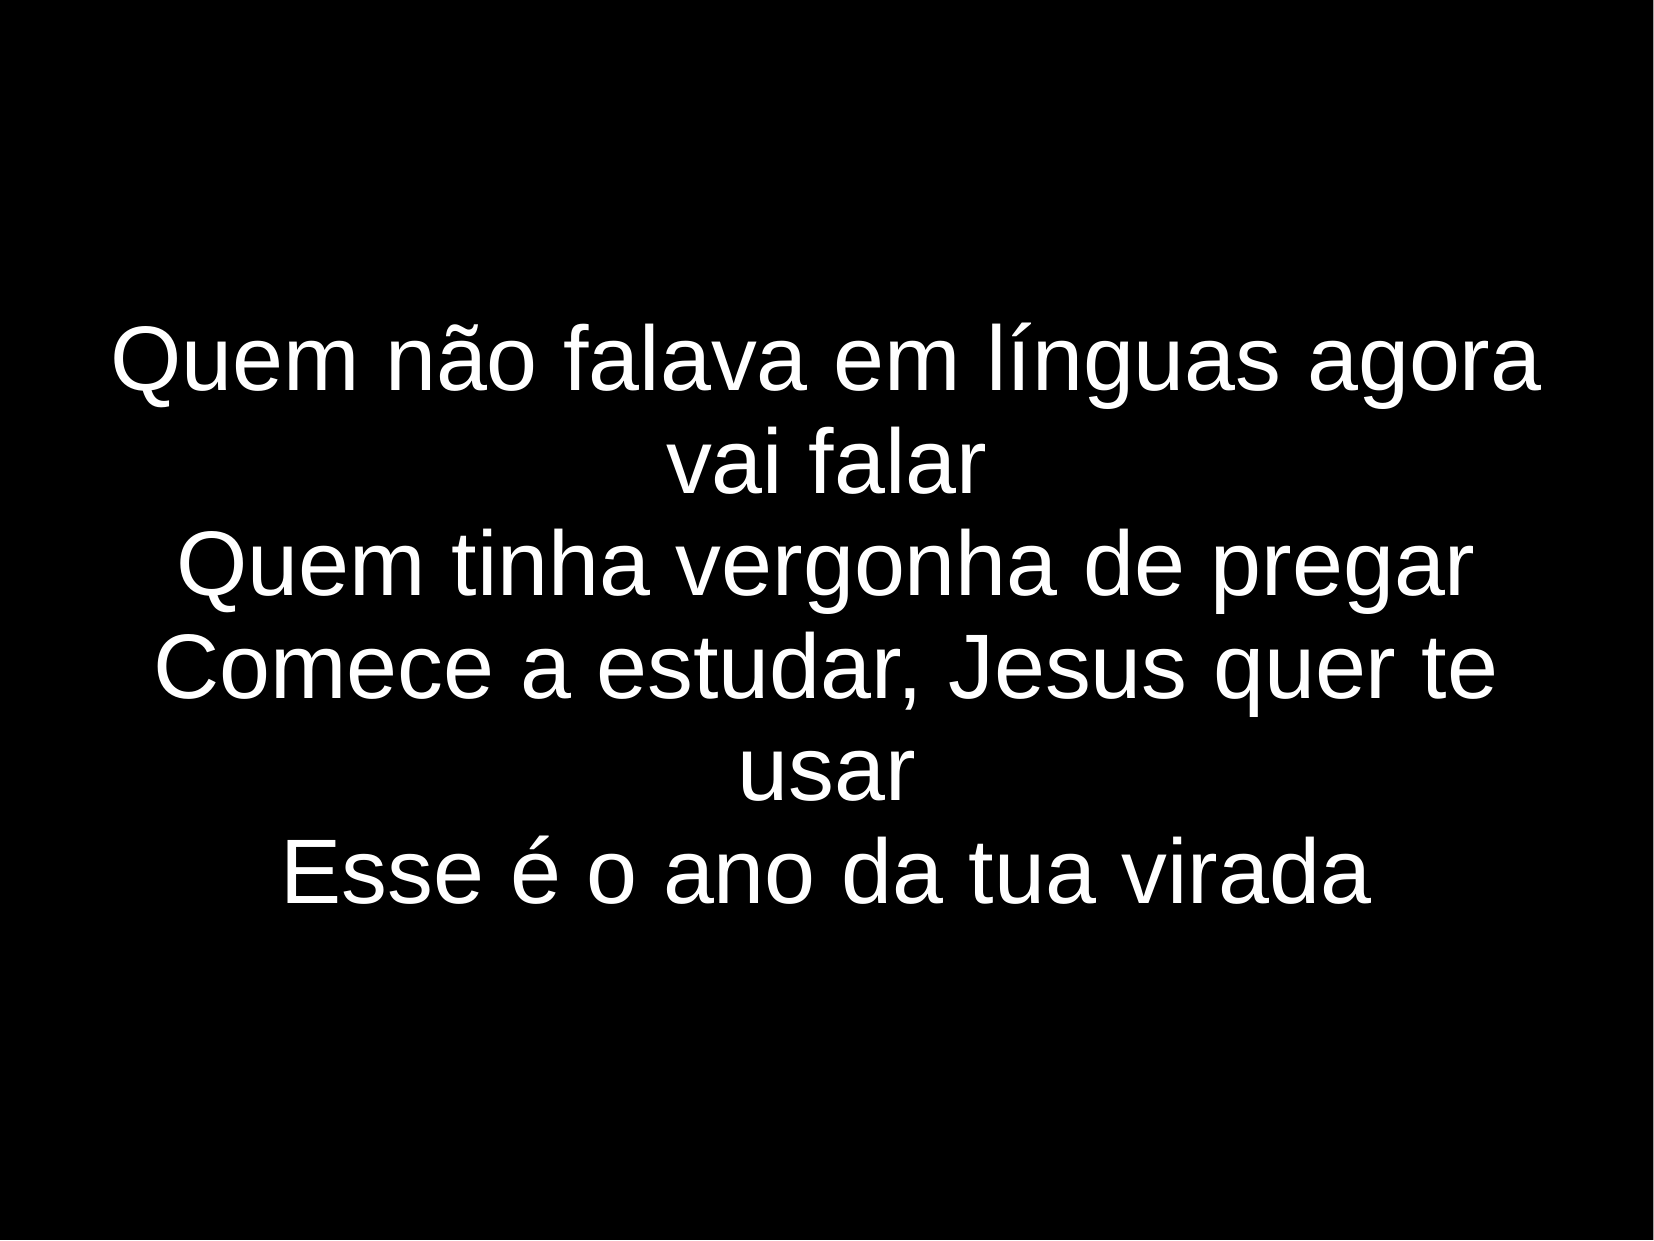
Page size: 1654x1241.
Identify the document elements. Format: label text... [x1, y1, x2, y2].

subtitle Quem não falava em línguas agora vai falar Quem tinha vergonha de pregar Comece a estudar, Jesus quer te usar Esse é o ano da tua virada [82, 49, 1571, 1182]
